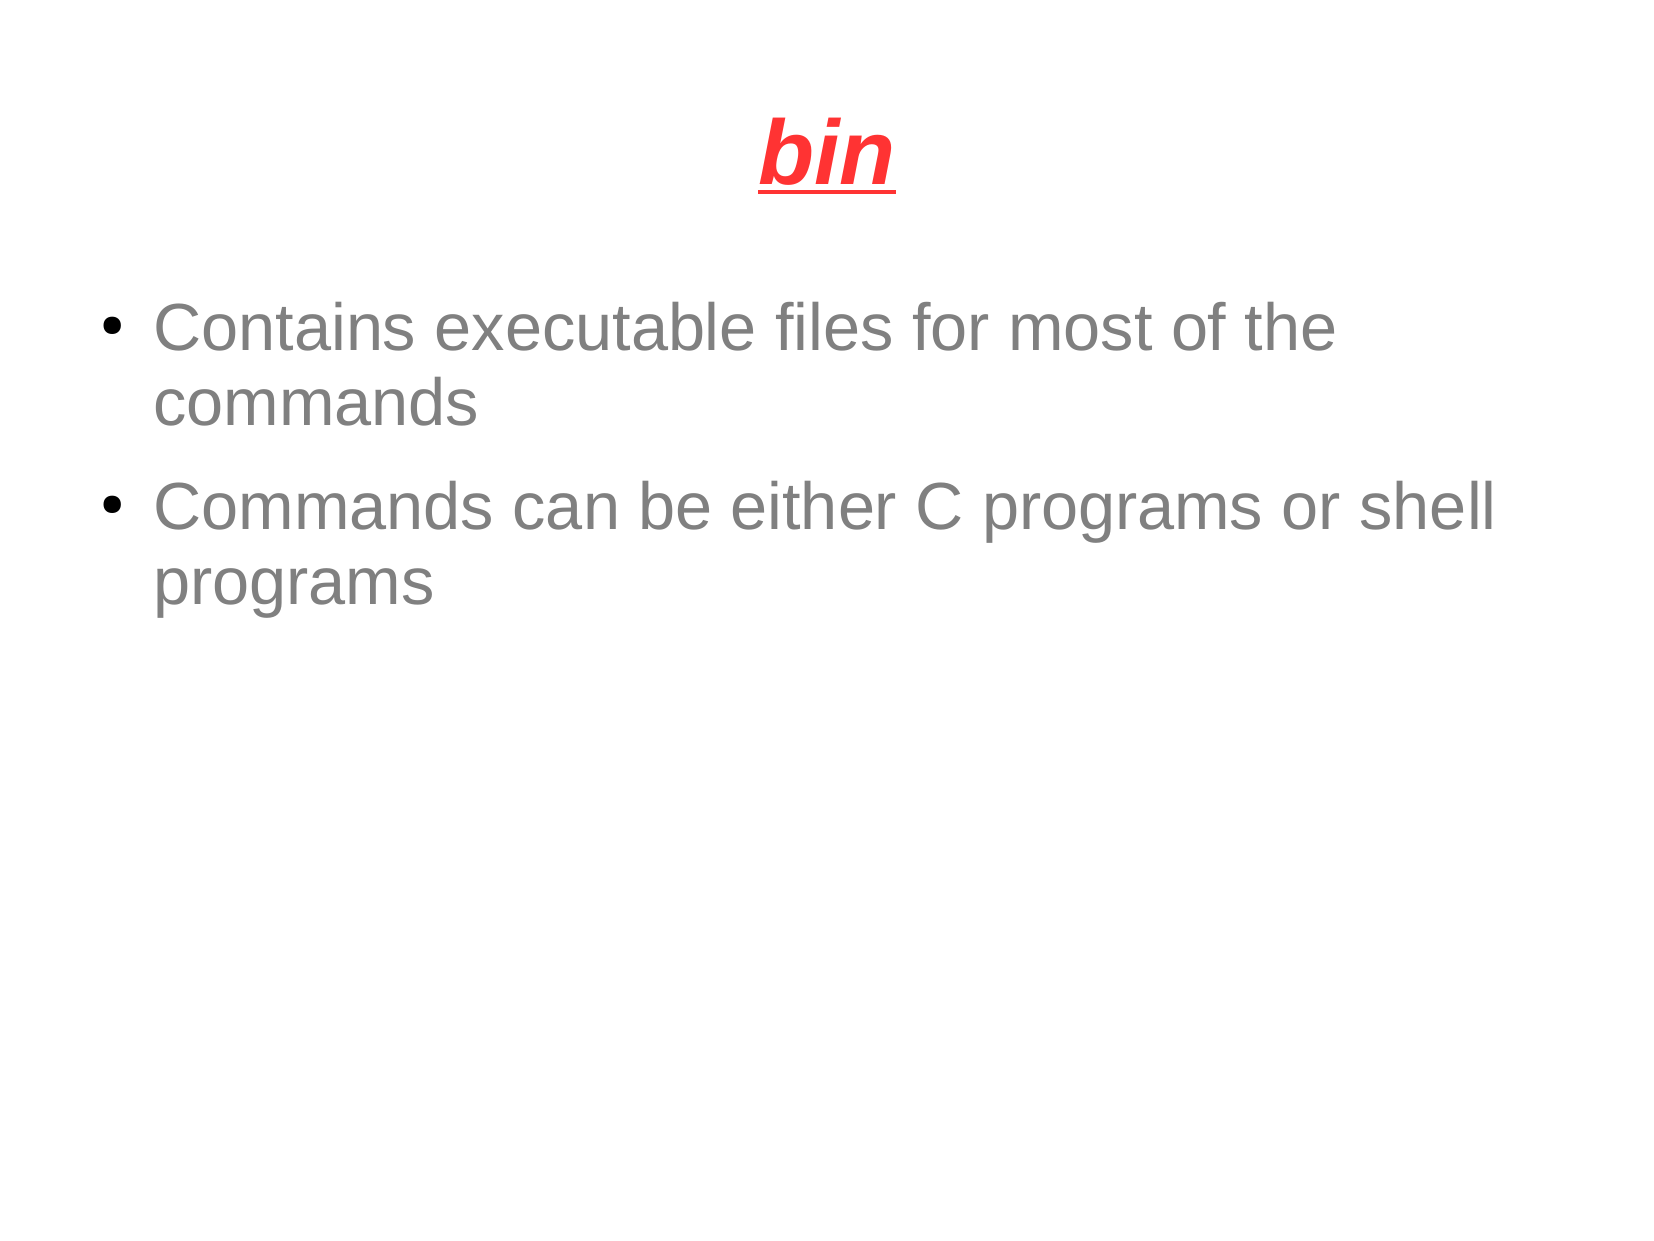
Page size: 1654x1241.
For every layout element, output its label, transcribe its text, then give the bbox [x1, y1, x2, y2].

title bin [82, 49, 1571, 257]
list Contains executable files for most of the commands Commands can be either C programs or shell programs [82, 290, 1571, 1010]
